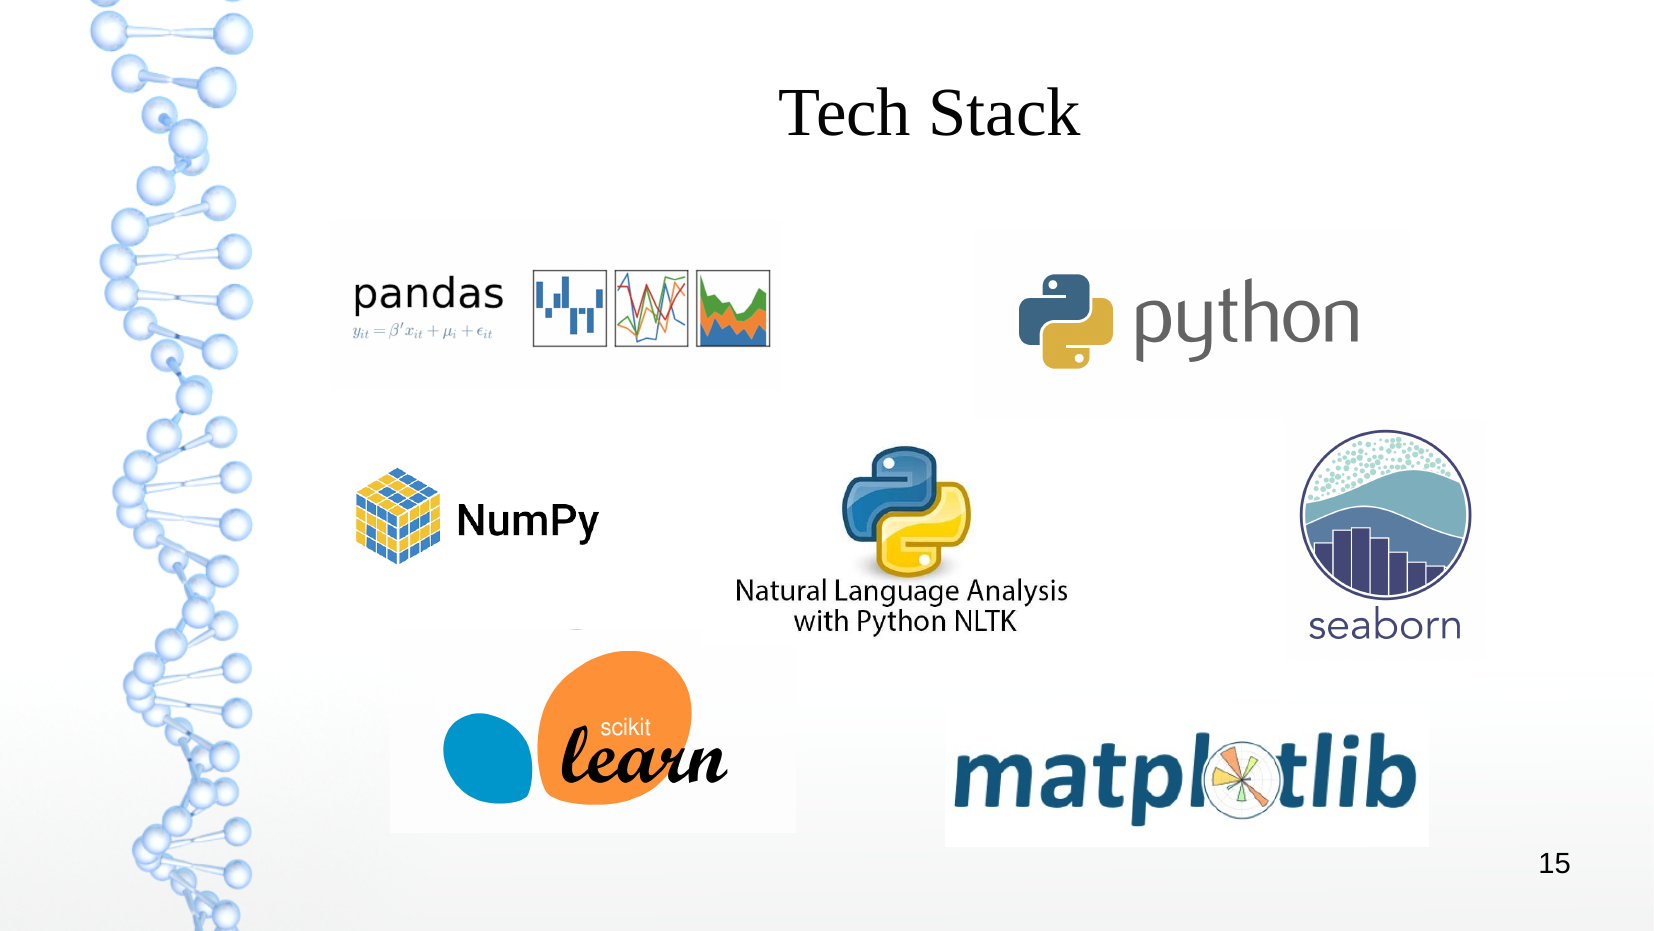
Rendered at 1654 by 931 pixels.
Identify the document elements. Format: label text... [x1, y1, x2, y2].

title Tech Stack [265, 35, 1595, 189]
picture [0, 0, 1654, 931]
